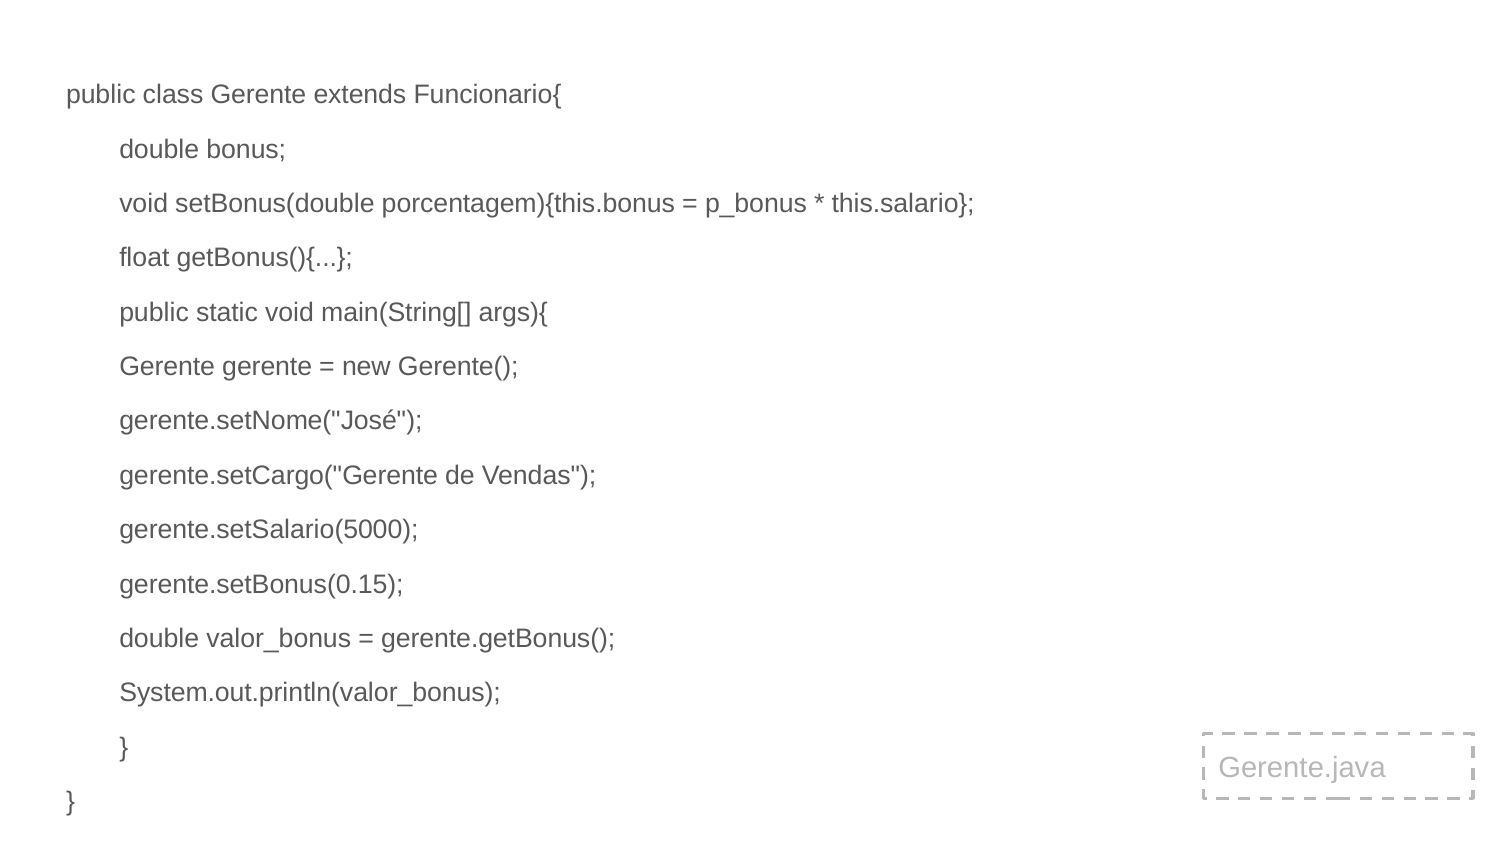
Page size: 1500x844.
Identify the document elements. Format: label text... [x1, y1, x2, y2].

text_box Gerente.java [1203, 733, 1473, 799]
list public class Gerente extends Funcionario{ double bonus; void setBonus(double porcentagem){this.bonus = p_bonus * this.salario}; float getBonus(){...}; public static void main(String[] args){ Gerente gerente = new Gerente(); gerente.setNome("José"); gerente.setCargo("Gerente de Vendas"); gerente.setSalario(5000); gerente.setBonus(0.15); double valor_bonus = gerente.getBonus(); System.out.println(valor_bonus); } } [51, 57, 1449, 832]
